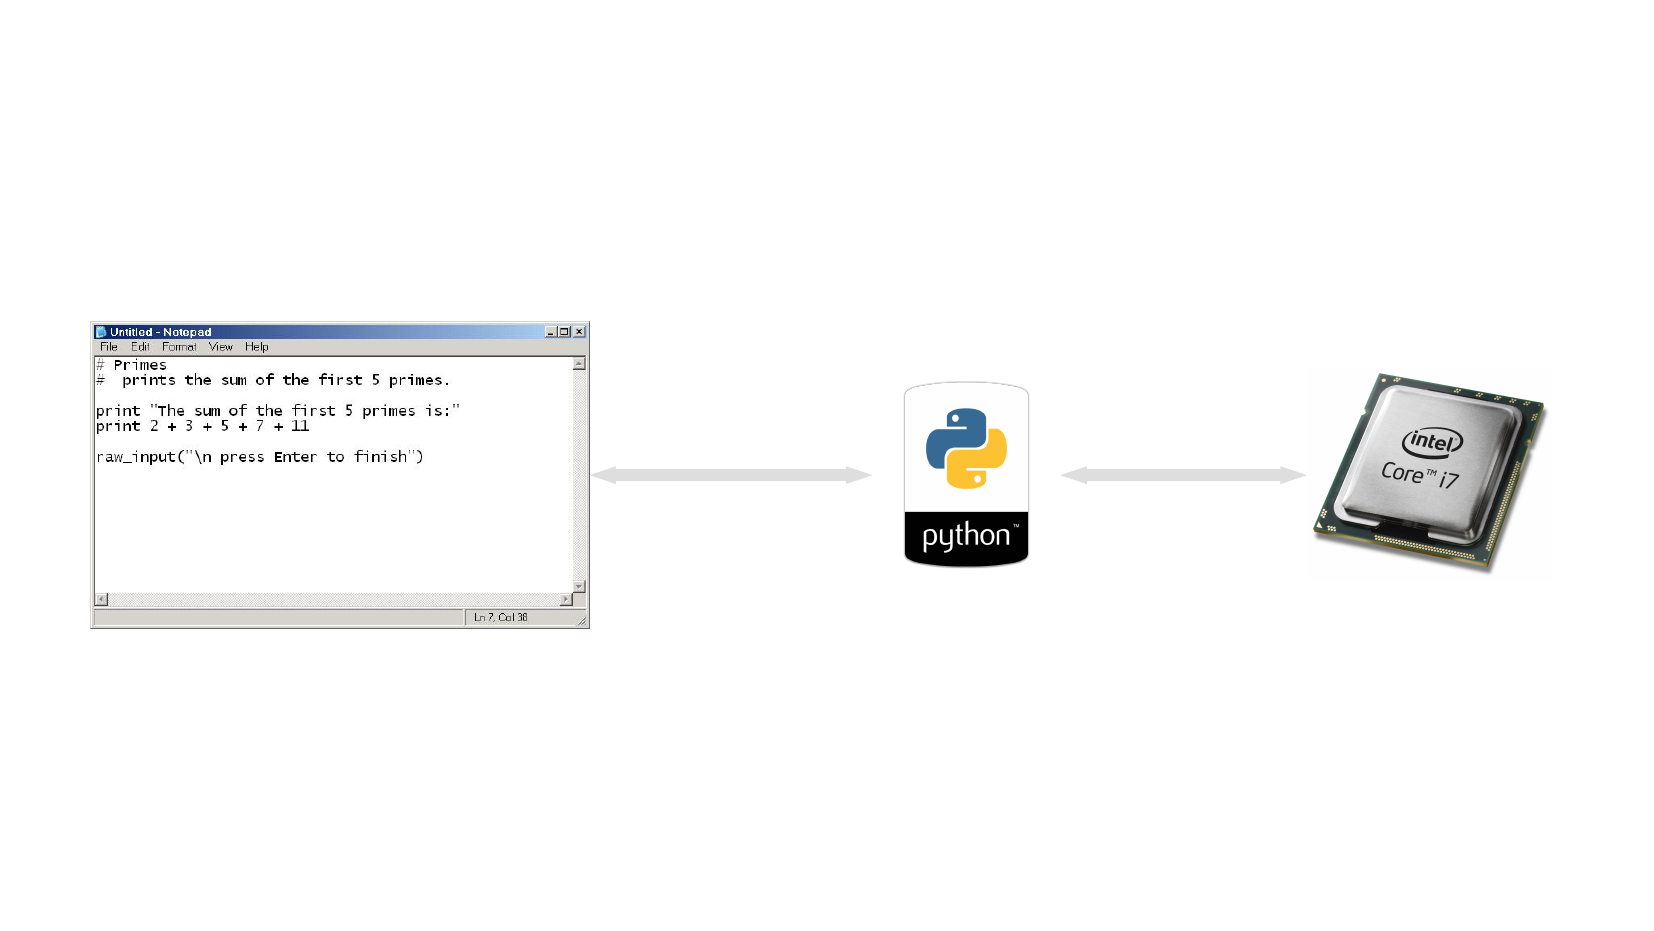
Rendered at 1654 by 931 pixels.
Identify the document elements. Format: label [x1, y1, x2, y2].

picture [90, 321, 590, 629]
picture [872, 381, 1061, 570]
picture [1307, 369, 1553, 581]
